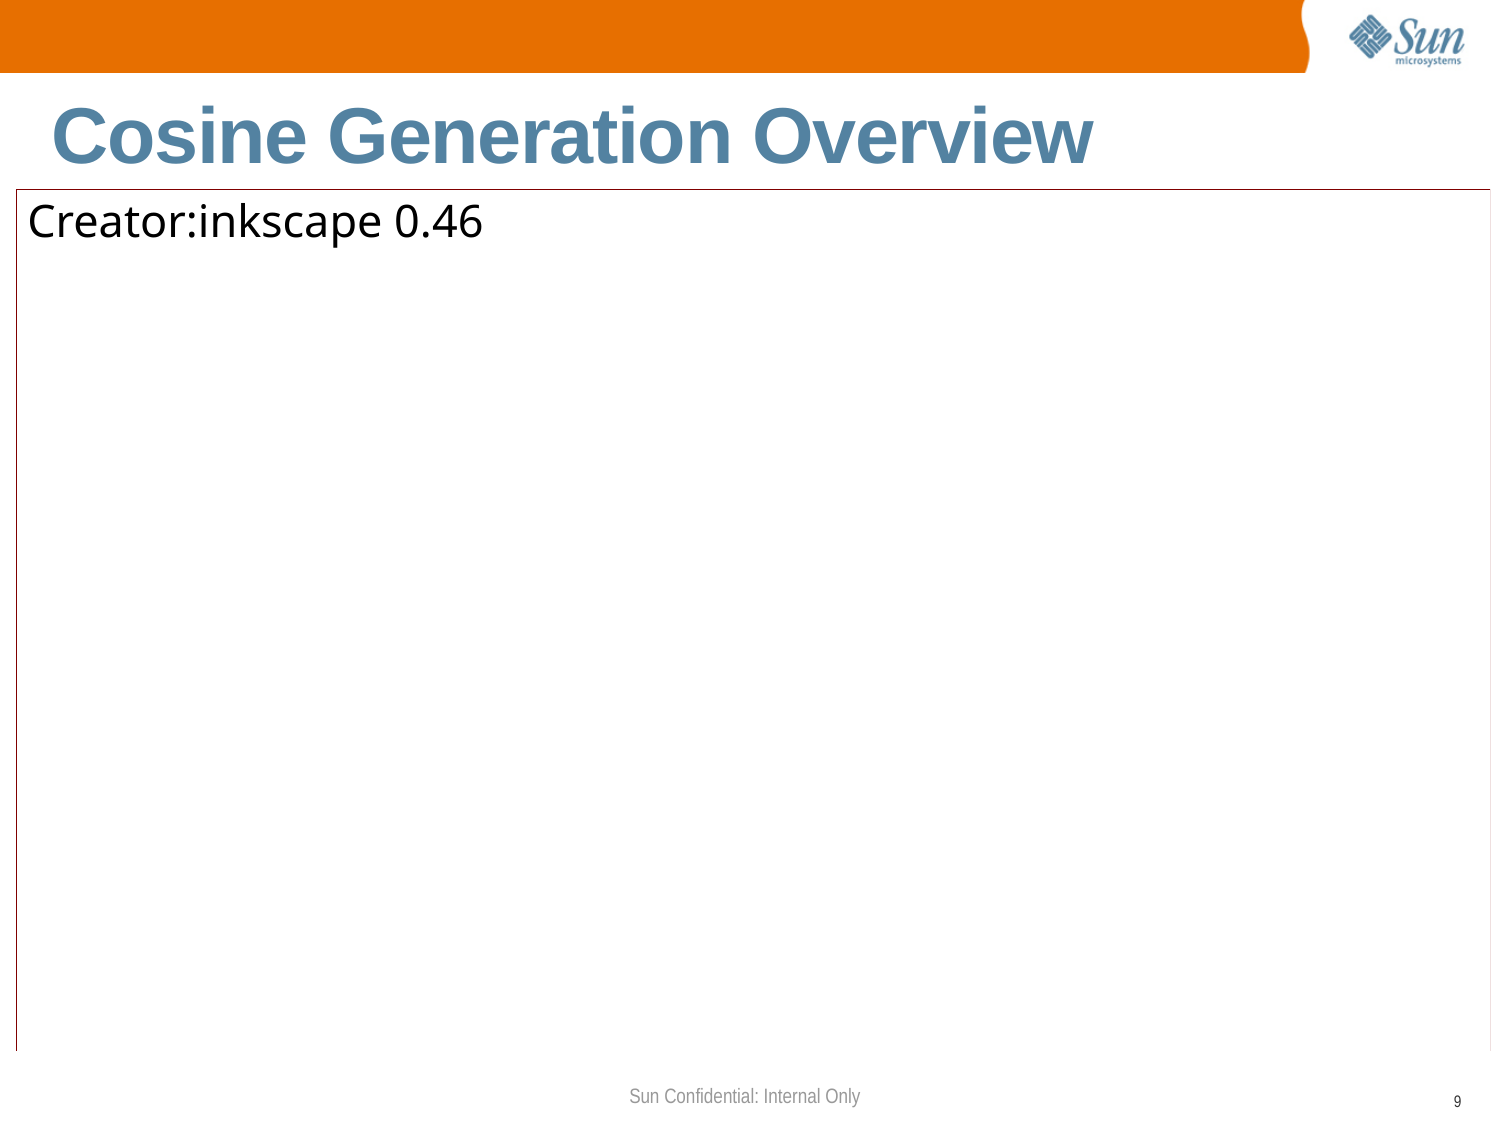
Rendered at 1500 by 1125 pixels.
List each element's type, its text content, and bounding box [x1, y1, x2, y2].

picture [0, 0, 1500, 73]
title Cosine Generation Overview [51, 99, 1414, 186]
picture [12, 186, 1491, 1051]
